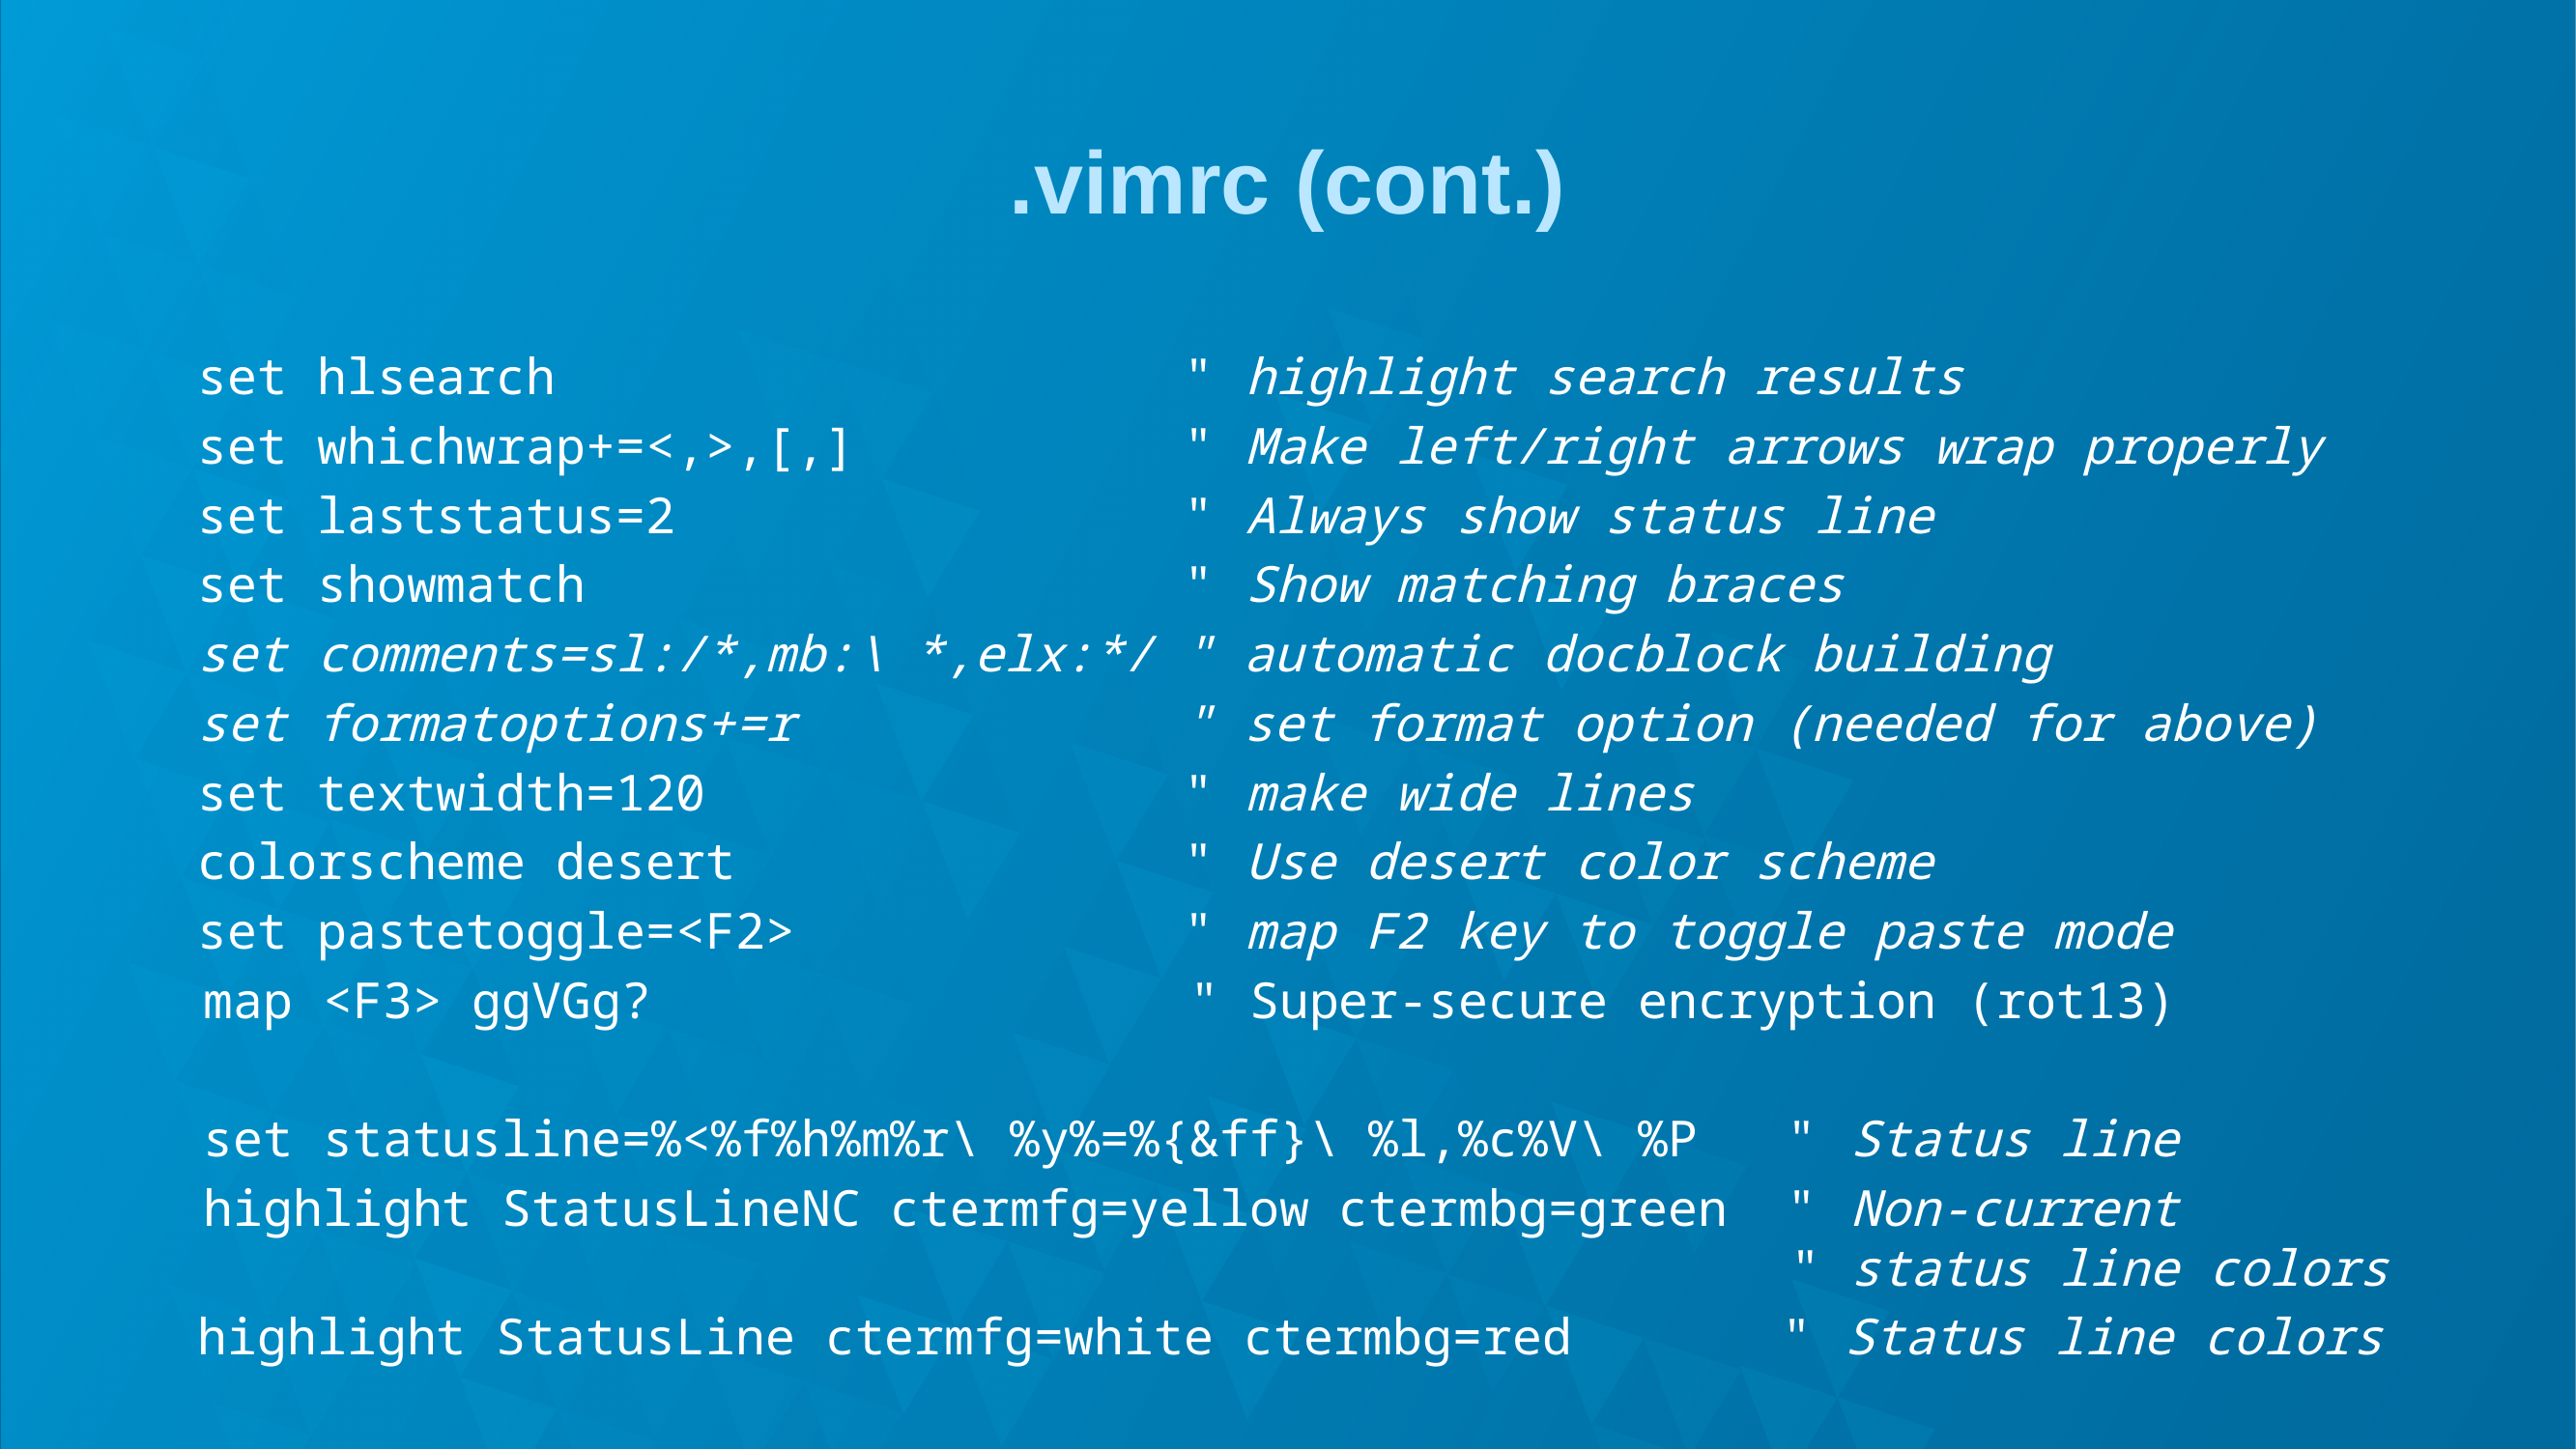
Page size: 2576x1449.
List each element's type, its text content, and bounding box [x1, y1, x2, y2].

title .vimrc (cont.) [129, 58, 2447, 300]
list set hlsearch " highlight search results set whichwrap+=<,>,[,] " Make left/right arrows wrap properly set laststatus=2 " Always show status line set showmatch " Show matching braces set comments=sl:/*,mb:\ *,elx:*/ " automatic docblock building set formatoptions+=r " set format option (needed for above) set textwidth=120 " make wide lines colorscheme desert " Use desert color scheme set pastetoggle=<F2> " map F2 key to toggle paste mode map <F3> ggVGg? " Super-secure encryption (rot13) set statusline=%<%f%h%m%r\ %y%=%{&ff}\ %l,%c%V\ %P " Status line highlight StatusLineNC ctermfg=yellow ctermbg=green " Non-current " status line colors highlight StatusLine ctermfg=white ctermbg=red " Status line colors [129, 338, 2447, 1294]
